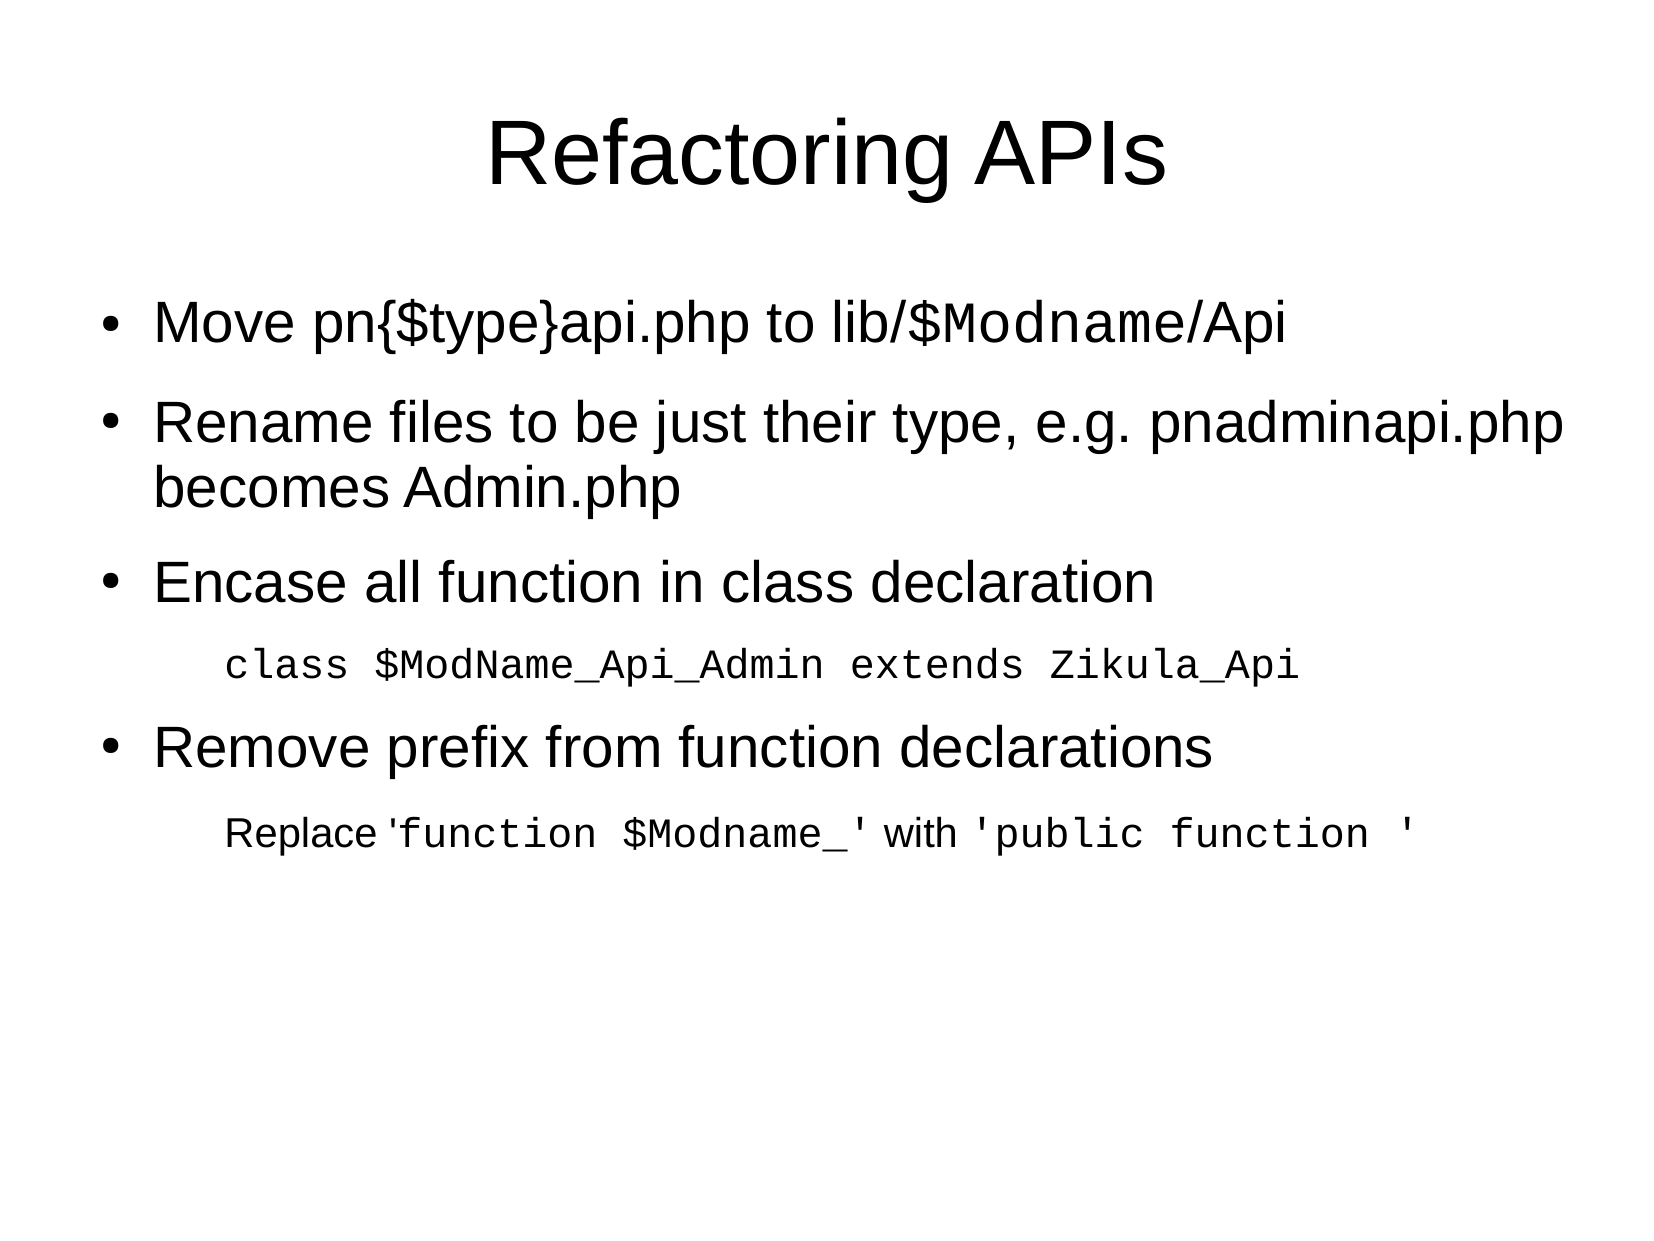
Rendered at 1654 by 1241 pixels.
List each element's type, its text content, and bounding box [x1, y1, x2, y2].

list Move pn{$type}api.php to lib/$Modname/Api Rename files to be just their type, e.g. pnadminapi.php becomes Admin.php Encase all function in class declaration class $ModName_Api_Admin extends Zikula_Api Remove prefix from function declarations Replace 'function $Modname_' with 'public function ' [82, 290, 1571, 1094]
title Refactoring APIs [82, 56, 1571, 250]
